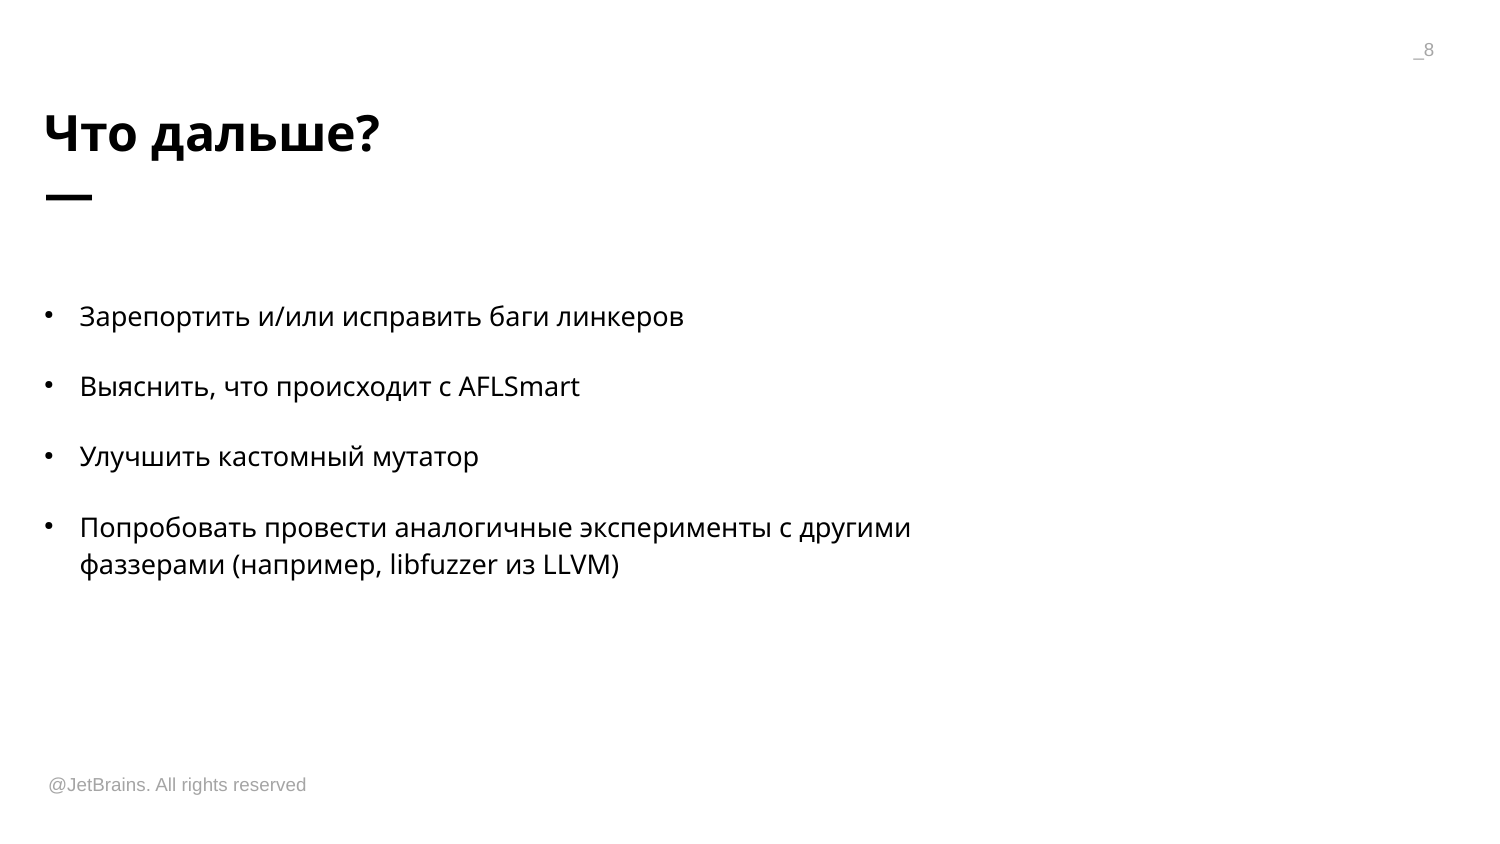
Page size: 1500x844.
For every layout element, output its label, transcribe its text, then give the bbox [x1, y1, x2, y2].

text_box Зарепортить и/или исправить баги линкеров Выяснить, что происходит с AFLSmart Улучшить кастомный мутатор Попробовать провести аналогичные эксперименты с другими фаззерами (например, libfuzzer из LLVM) [29, 286, 1038, 610]
text_box Что дальше? — [29, 93, 1436, 230]
text_box @JetBrains. All rights reserved [33, 765, 430, 804]
text_box _<number> [1141, 30, 1450, 68]
